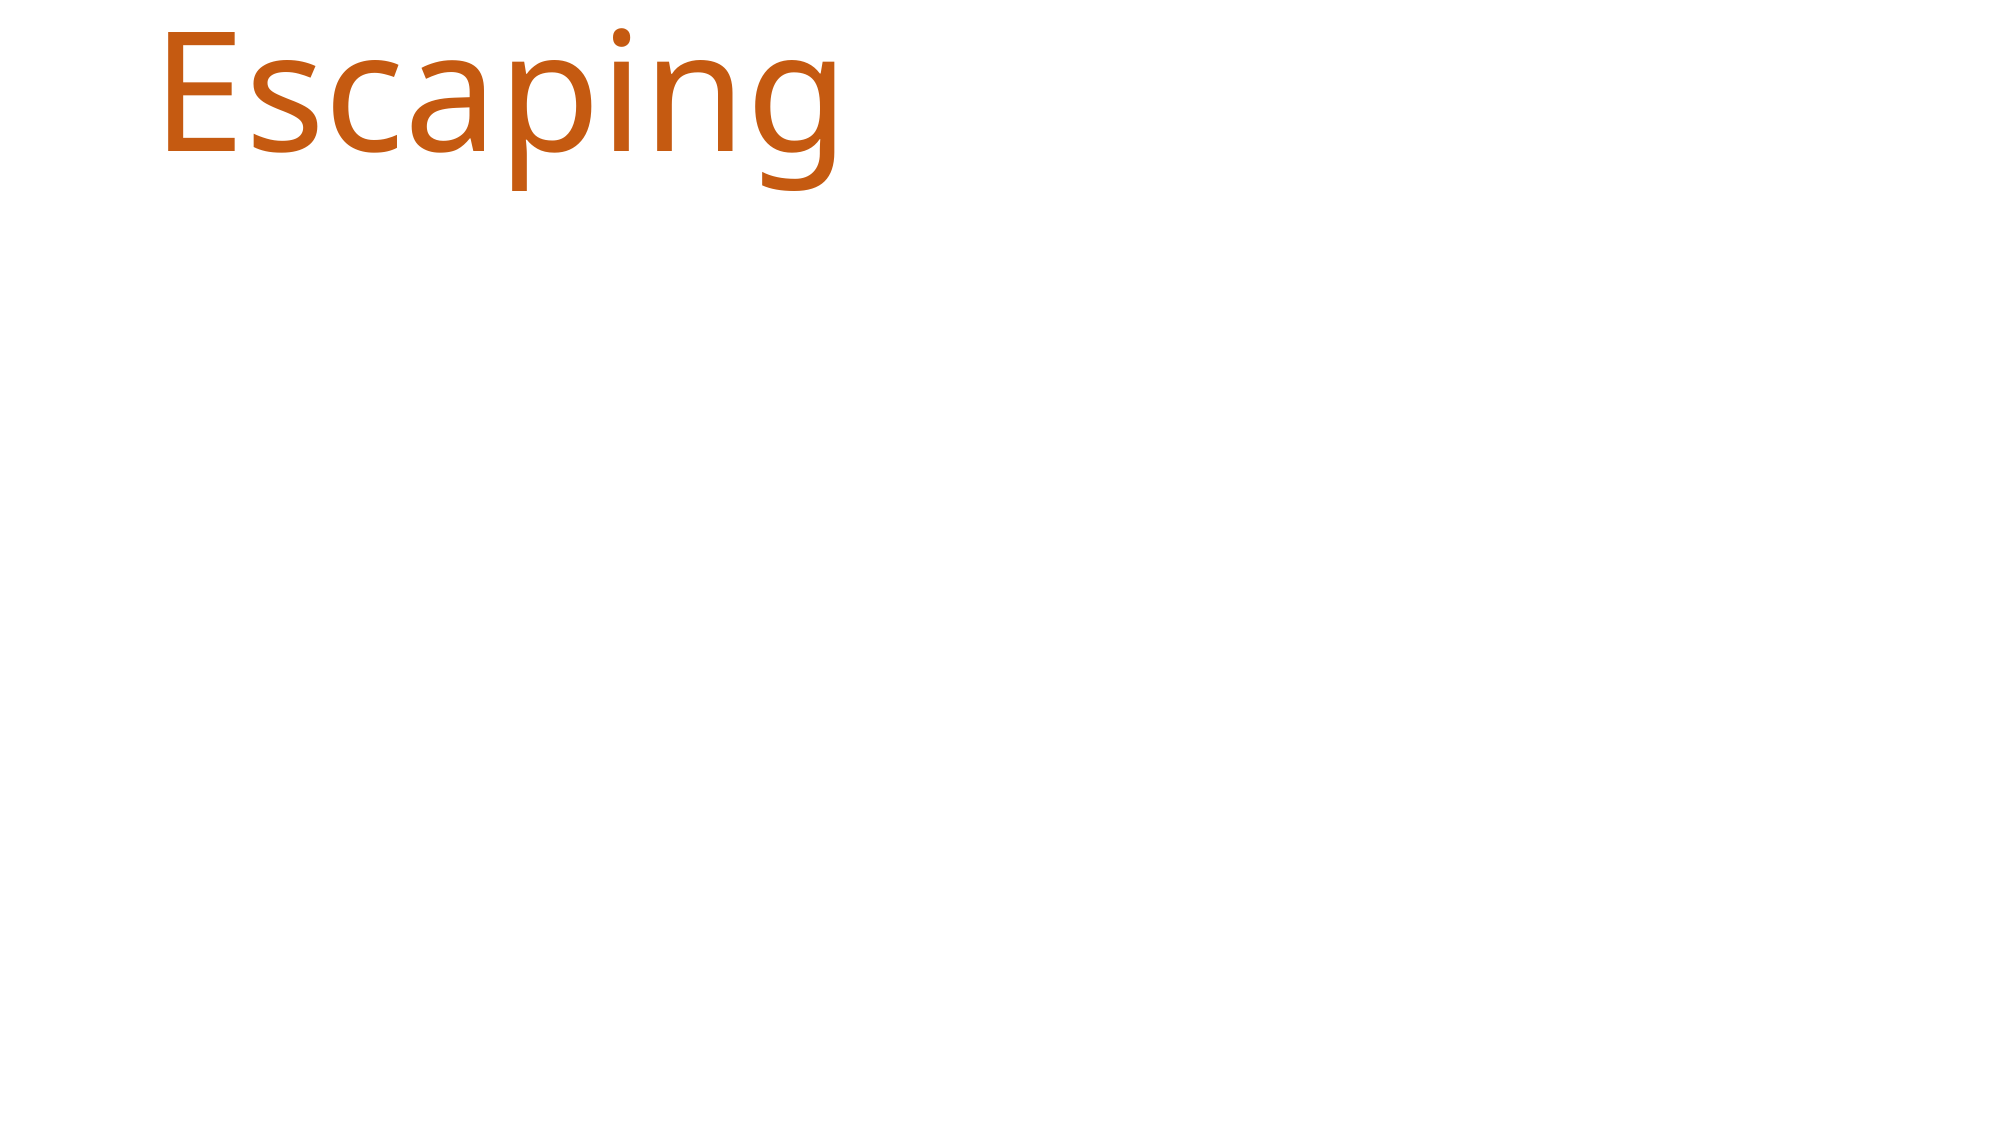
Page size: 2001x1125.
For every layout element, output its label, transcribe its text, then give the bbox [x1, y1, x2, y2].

list Escaping \n = New line \t = Tab \” = Double Quote [137, 0, 1863, 1014]
